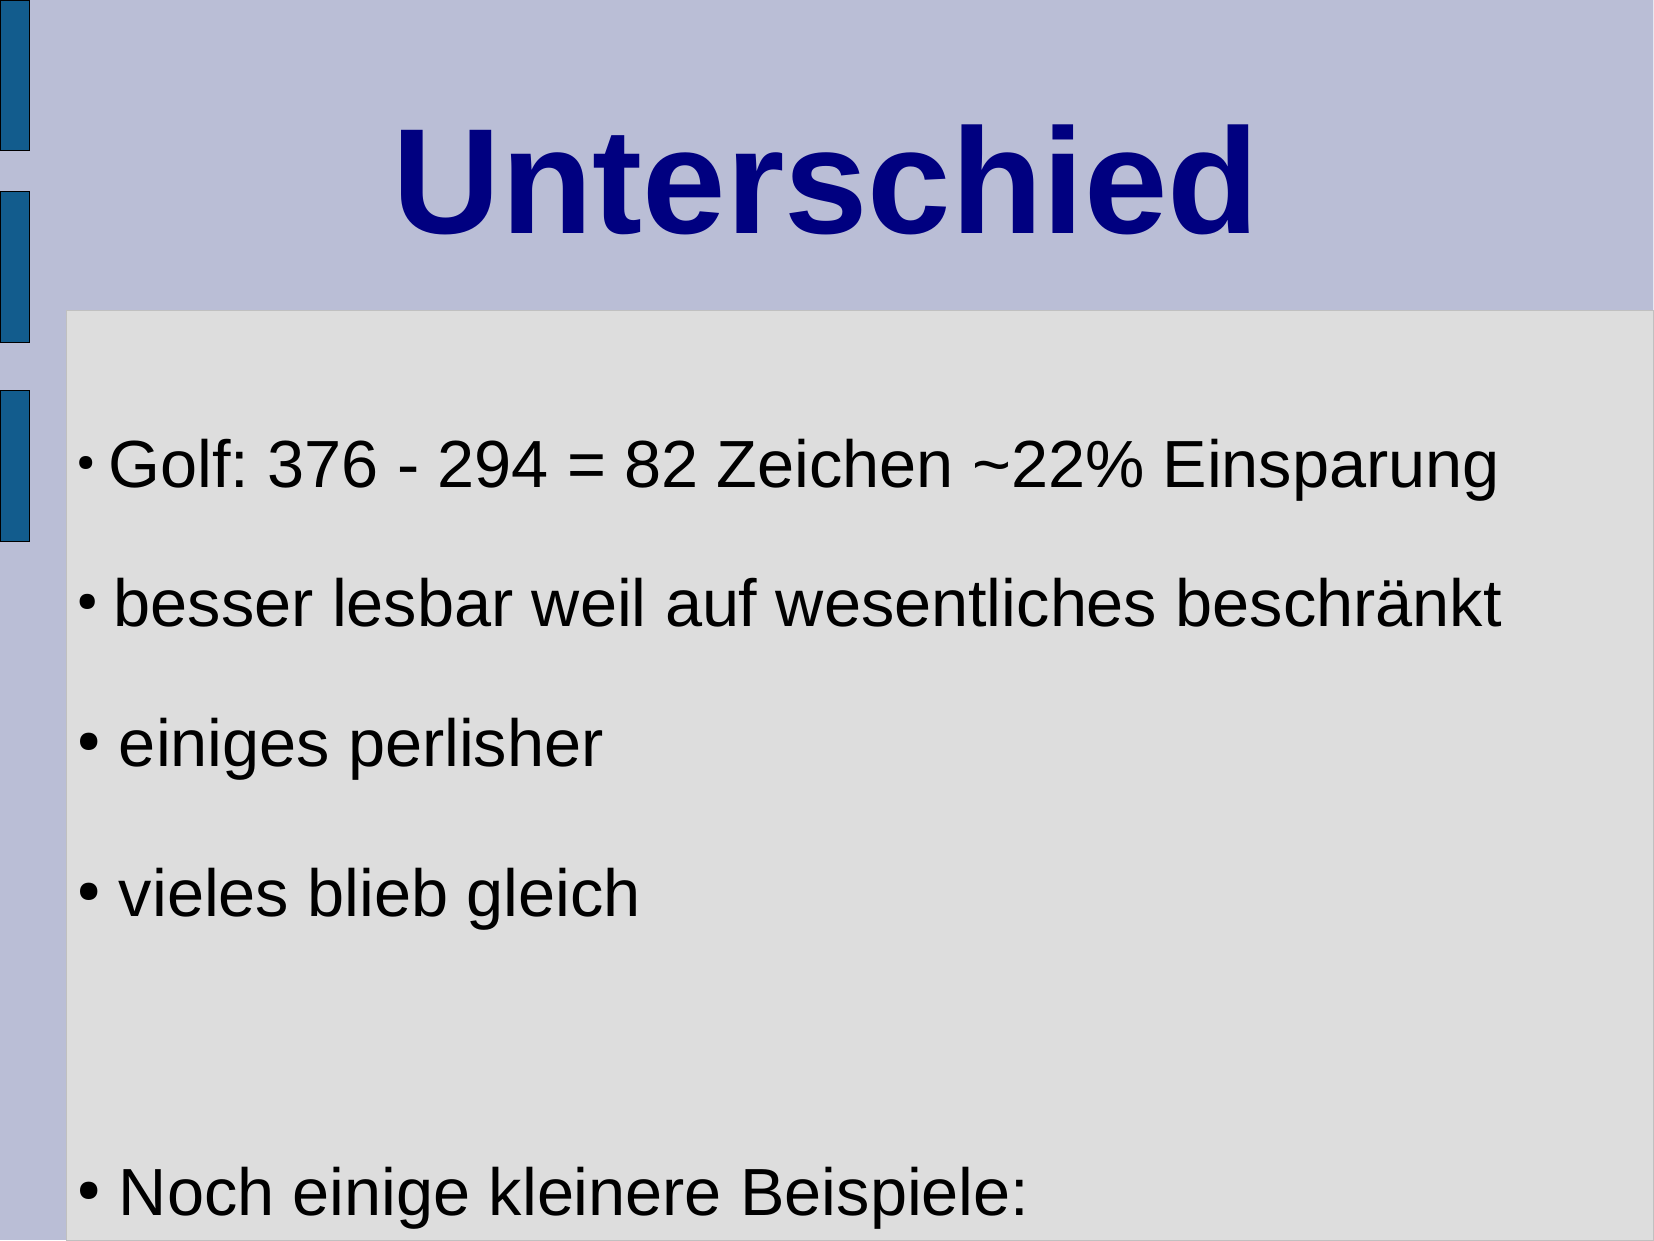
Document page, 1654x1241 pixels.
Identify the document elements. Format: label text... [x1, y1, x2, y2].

title Unterschied [59, 78, 1595, 286]
list Golf: 376 - 294 = 82 Zeichen ~22% Einsparung besser lesbar weil auf wesentliches beschränkt einiges perlisher vieles blieb gleich Noch einige kleinere Beispiele: [76, 315, 1625, 1230]
